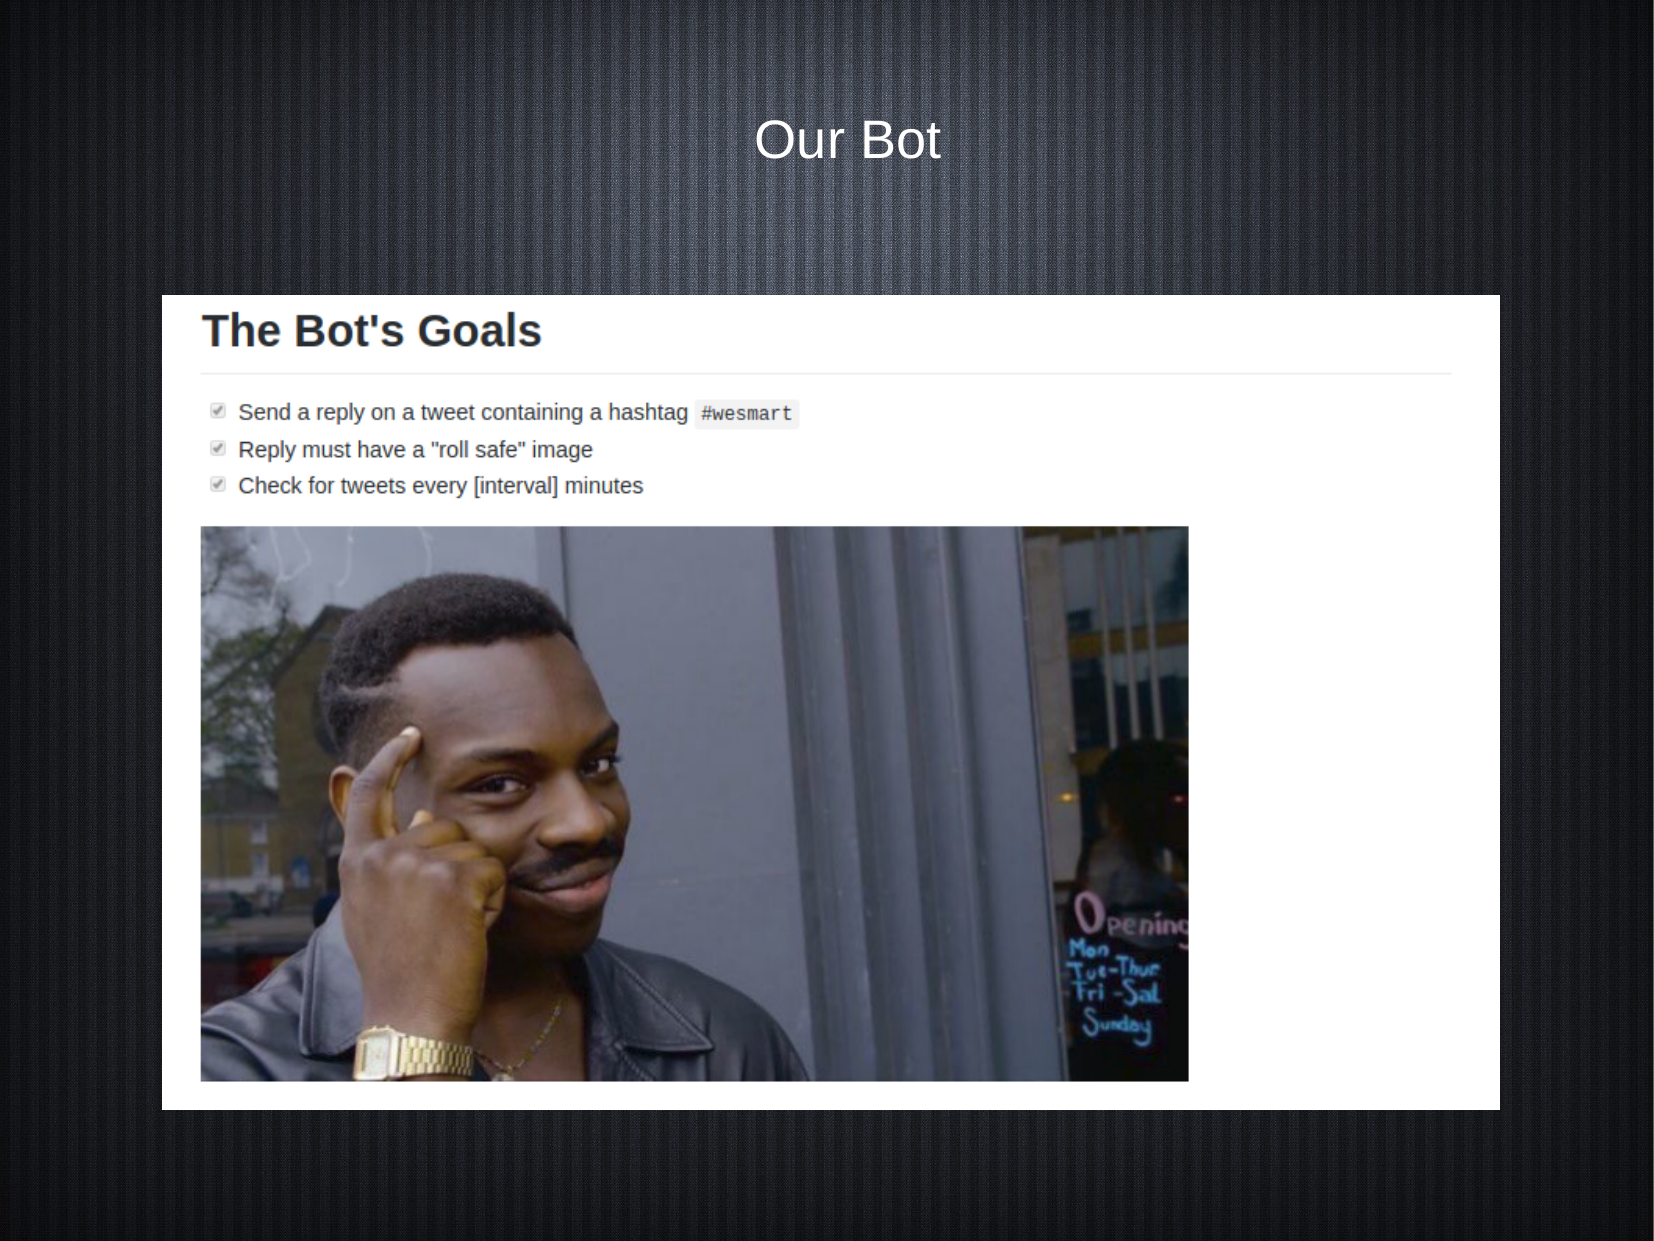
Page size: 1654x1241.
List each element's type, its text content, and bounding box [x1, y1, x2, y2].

picture [0, 0, 1654, 1241]
text_box Our Bot [740, 101, 957, 178]
